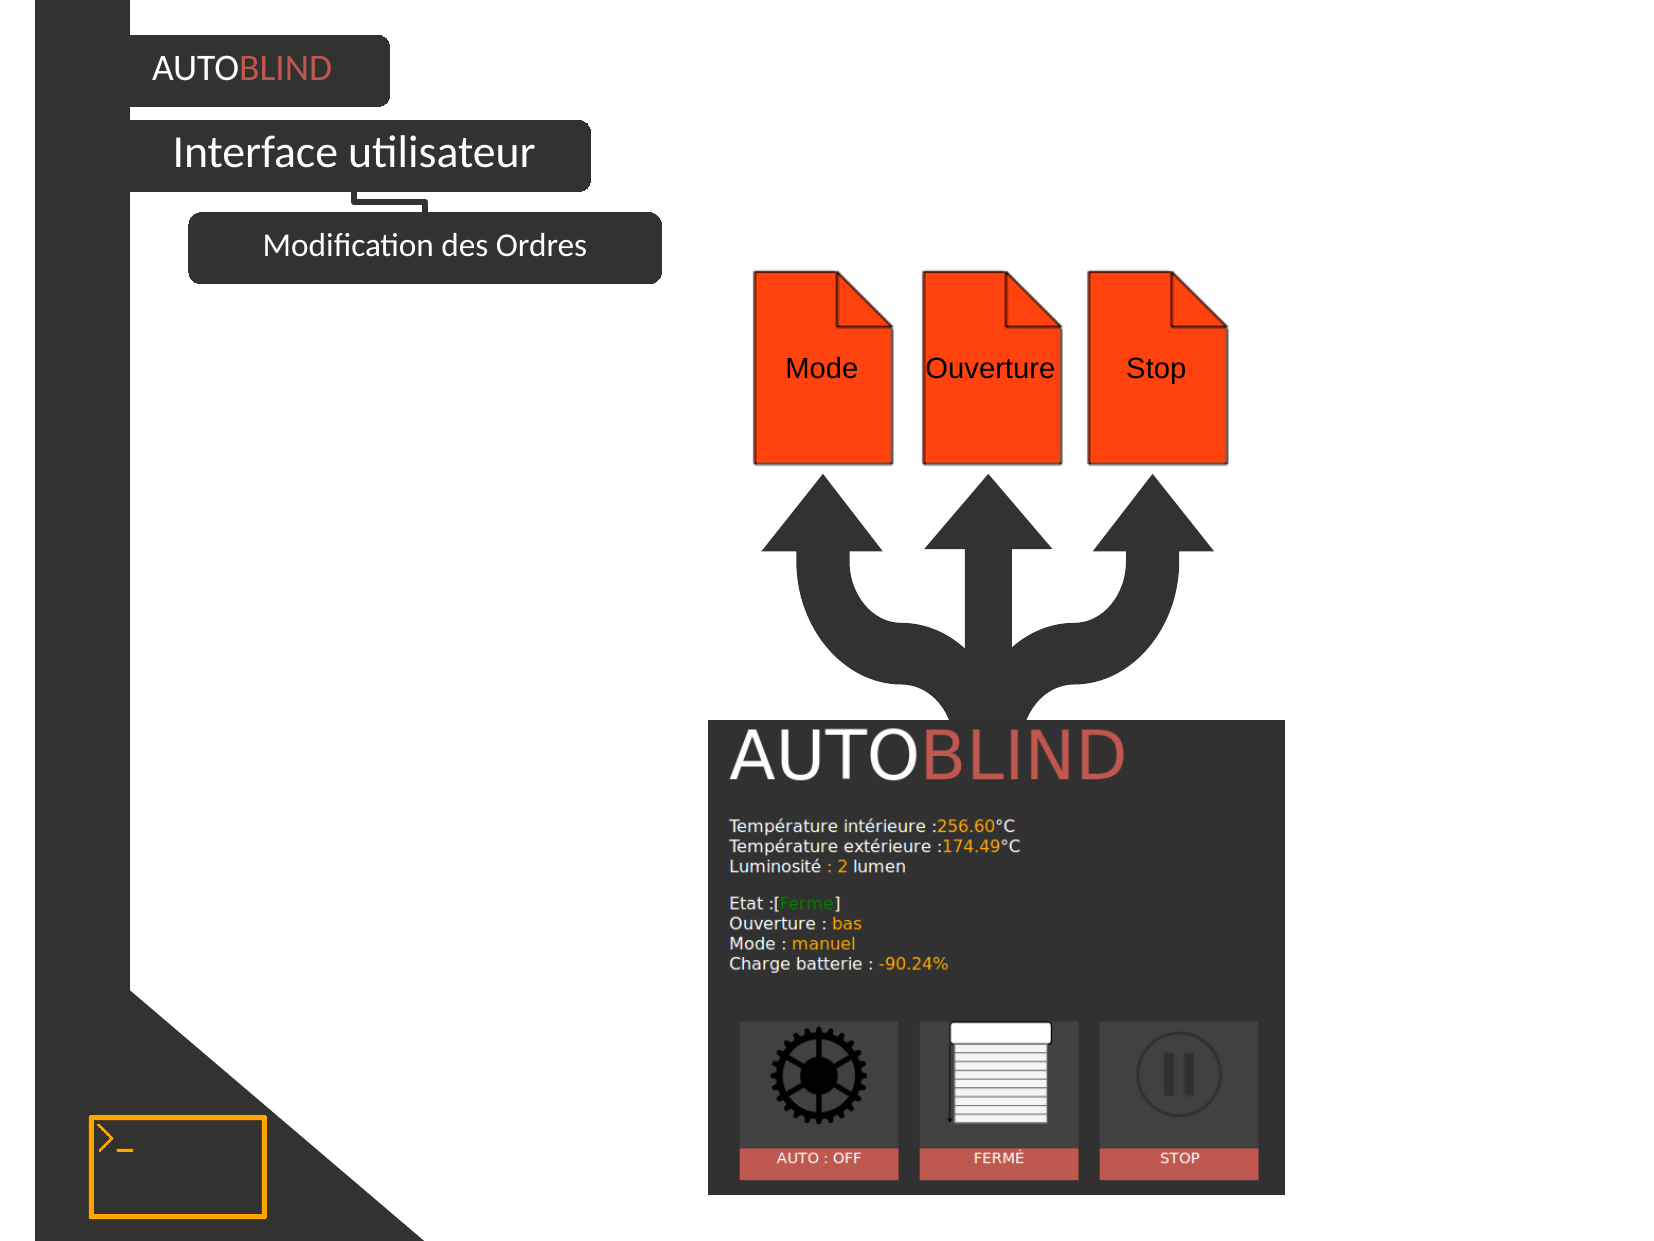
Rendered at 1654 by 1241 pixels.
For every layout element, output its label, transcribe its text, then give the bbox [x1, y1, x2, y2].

picture [82, 1110, 272, 1223]
text_box Modification des Ordres [188, 212, 662, 284]
picture [732, 250, 1247, 486]
text_box [35, 0, 425, 1241]
picture [708, 720, 1285, 1195]
text_box [761, 473, 1215, 720]
text_box Interface utilisateur [130, 120, 591, 192]
text_box AUTOBLIND [130, 35, 390, 107]
